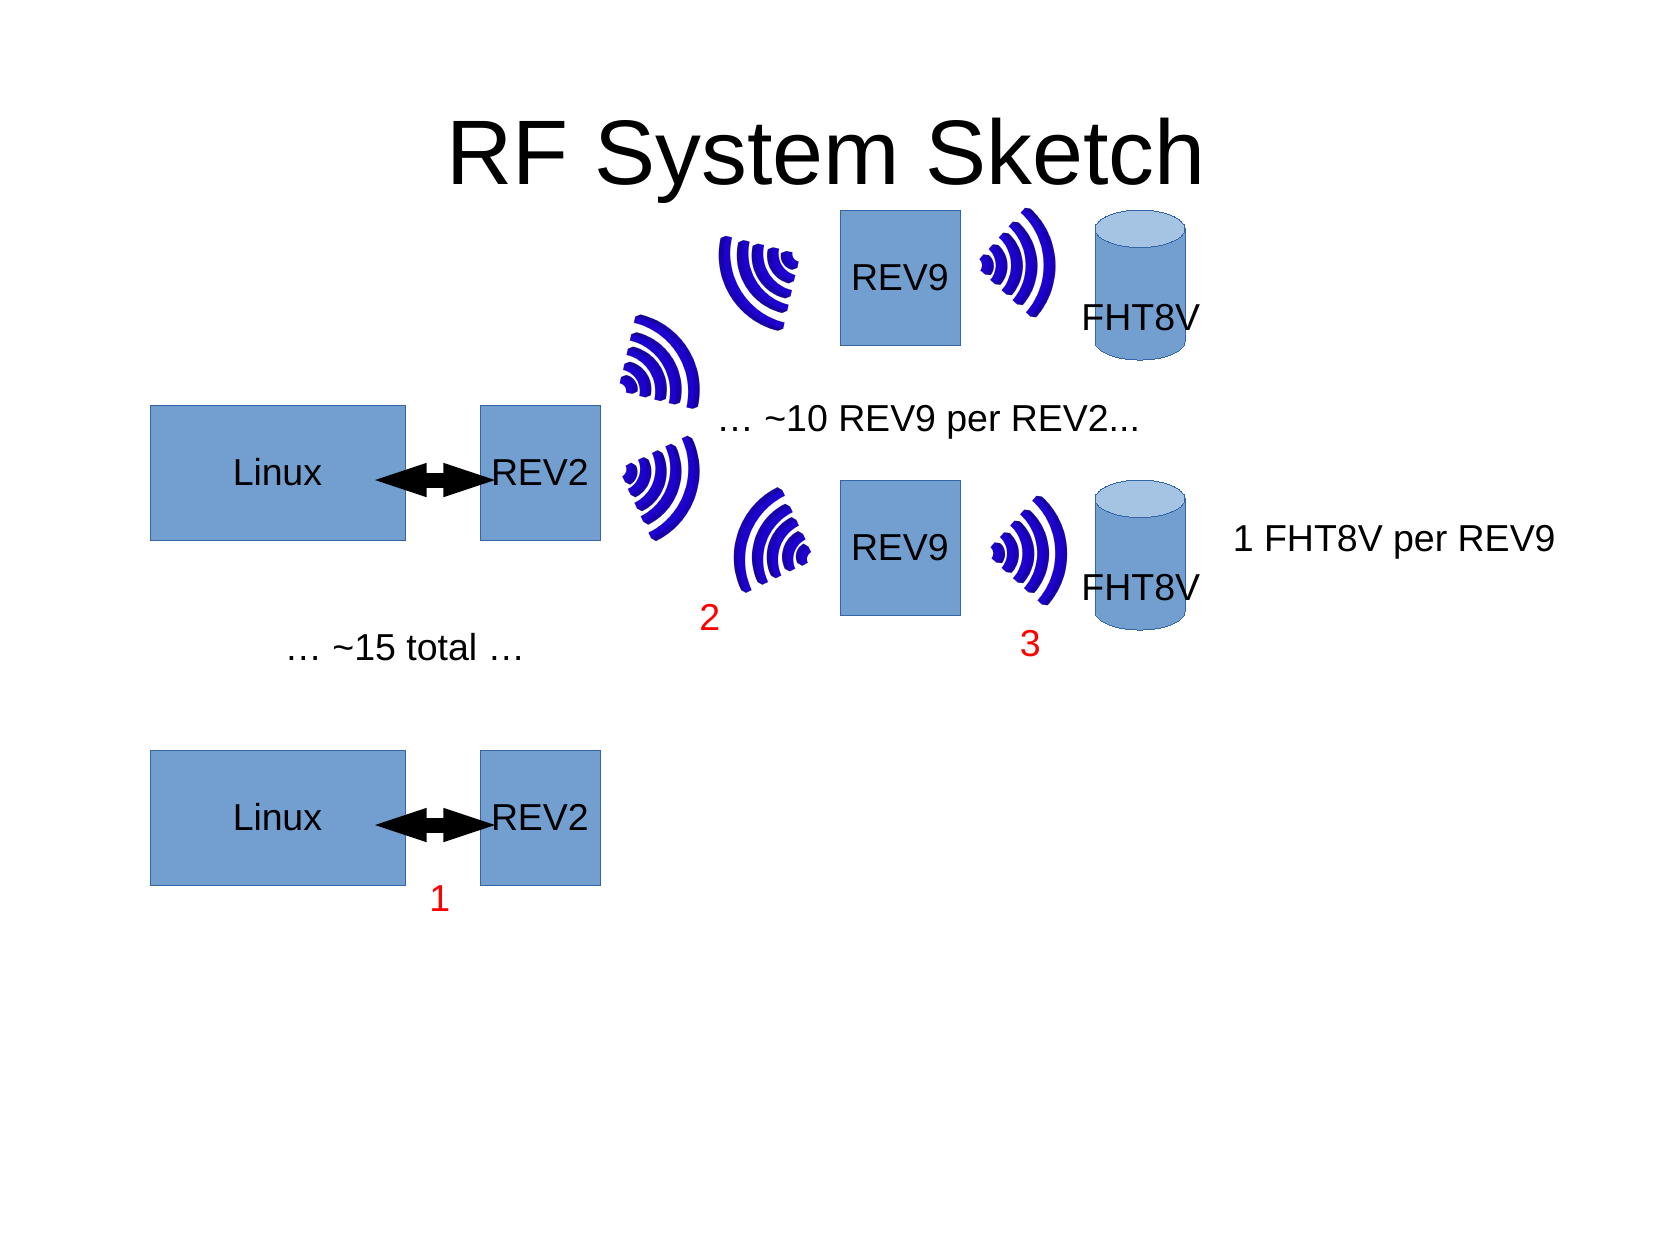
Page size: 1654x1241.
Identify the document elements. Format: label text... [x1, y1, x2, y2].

text_box FHT8V [1066, 288, 1216, 346]
picture [592, 293, 825, 599]
subtitle [82, 290, 1571, 1010]
text_box REV2 [498, 462, 512, 472]
text_box REV9 [840, 210, 961, 346]
picture [966, 480, 1095, 615]
text_box [1095, 499, 1186, 558]
text_box [1096, 346, 1184, 361]
title RF System Sketch [82, 49, 1571, 257]
picture [682, 210, 826, 352]
text_box REV2 [498, 807, 512, 817]
text_box 3 [1005, 615, 1056, 672]
picture [955, 191, 1099, 336]
text_box 1 FHT8V per REV9 [1218, 510, 1571, 567]
text_box … ~15 total … [269, 618, 541, 676]
text_box … ~10 REV9 per REV2... [701, 390, 1156, 447]
text_box 1 [414, 870, 466, 927]
text_box Linux [150, 750, 406, 886]
text_box [1096, 616, 1184, 631]
text_box REV2 [480, 750, 601, 886]
text_box [1095, 229, 1186, 288]
text_box REV9 [840, 480, 961, 616]
text_box 2 [684, 588, 736, 646]
text_box Linux [150, 405, 406, 541]
text_box FHT8V [1066, 558, 1216, 616]
text_box REV2 [480, 405, 601, 541]
